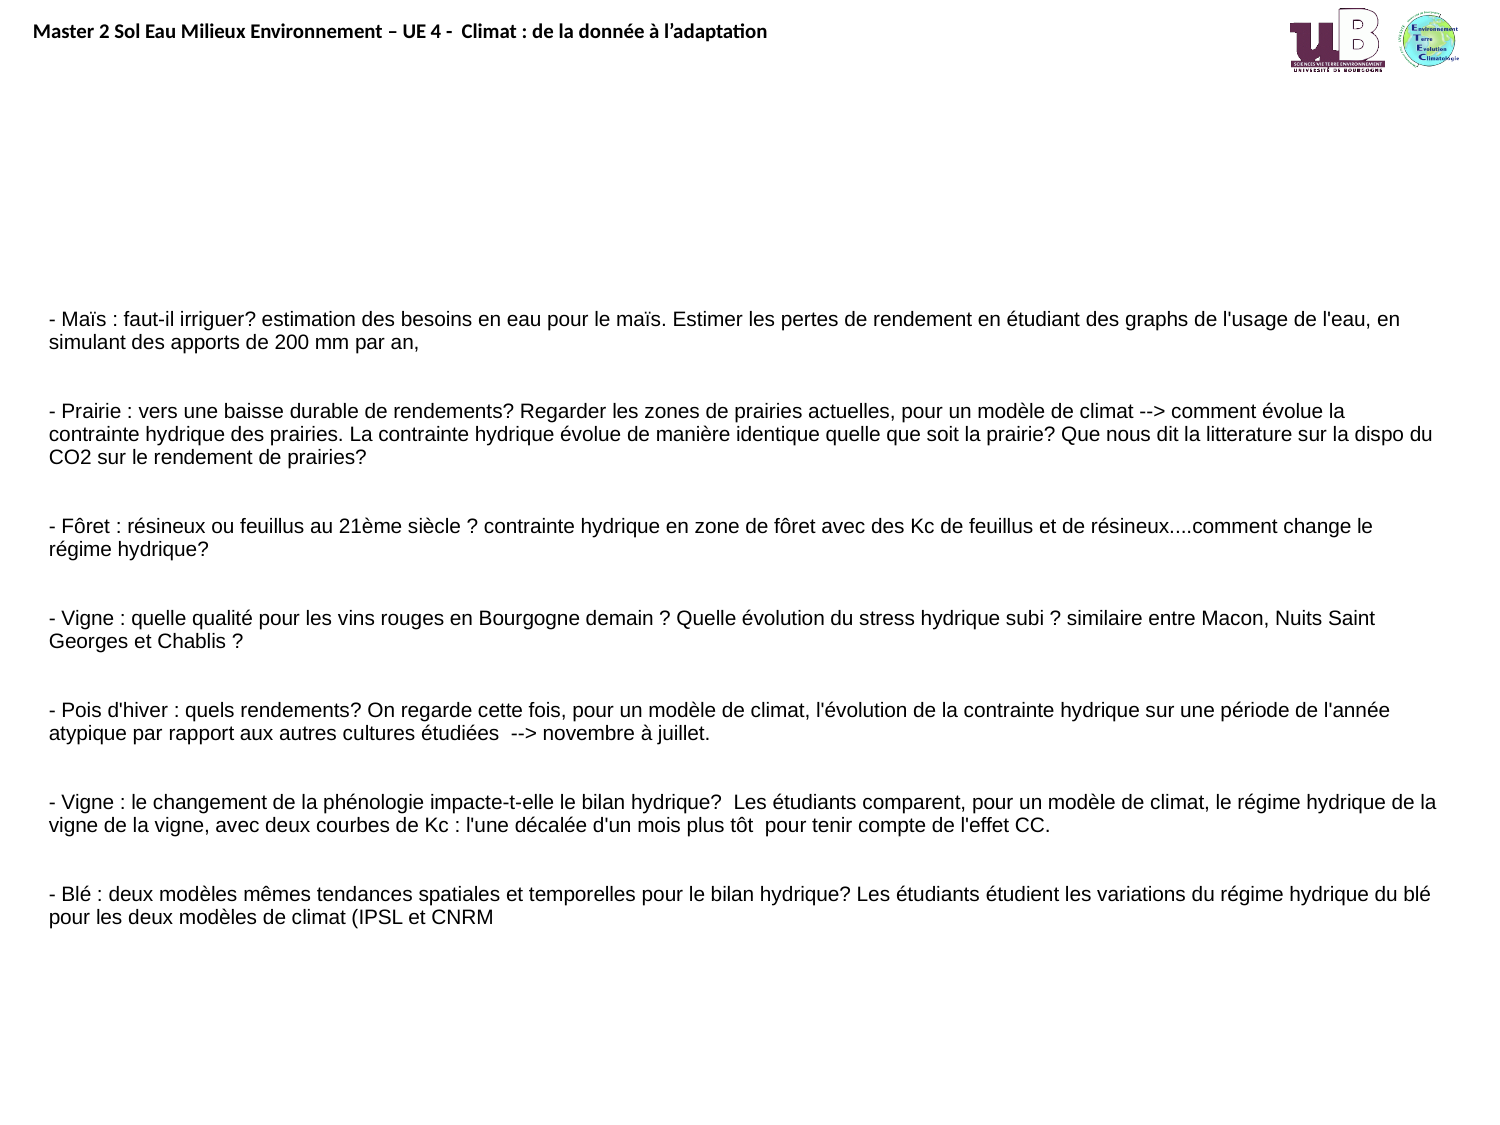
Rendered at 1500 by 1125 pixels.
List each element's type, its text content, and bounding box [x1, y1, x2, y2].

picture [1396, 8, 1461, 72]
picture [1290, 8, 1385, 72]
text_box - Maïs : faut-il irriguer? estimation des besoins en eau pour le maïs. Estimer les pertes de rendement en étudiant des graphs de l'usage de l'eau, en simulant des apports de 200 mm par an, - Prairie : vers une baisse durable de rendements? Regarder les zones de prairies actuelles, pour un modèle de climat --> comment évolue la contrainte hydrique des prairies. La contrainte hydrique évolue de manière identique quelle que soit la prairie? Que nous dit la litterature sur la dispo du CO2 sur le rendement de prairies? - Fôret : résineux ou feuillus au 21ème siècle ? contrainte hydrique en zone de fôret avec des Kc de feuillus et de résineux....comment change le régime hydrique? - Vigne : quelle qualité pour les vins rouges en Bourgogne demain ? Quelle évolution du stress hydrique subi ? similaire entre Macon, Nuits Saint Georges et Chablis ? - Pois d'hiver : quels rendements? On regarde cette fois, pour un modèle de climat, l'évolution de la contrainte hydrique sur une période de l'année atypique par rapport aux autres cultures étudiées --> novembre à juillet. - Vigne : le changement de la phénologie impacte-t-elle le bilan hydrique? Les étudiants comparent, pour un modèle de climat, le régime hydrique de la vigne de la vigne, avec deux courbes de Kc : l'une décalée d'un mois plus tôt pour tenir compte de l'effet CC. - Blé : deux modèles mêmes tendances spatiales et temporelles pour le bilan hydrique? Les étudiants étudient les variations du régime hydrique du blé pour les deux modèles de climat (IPSL et CNRM [33, 299, 1456, 1006]
